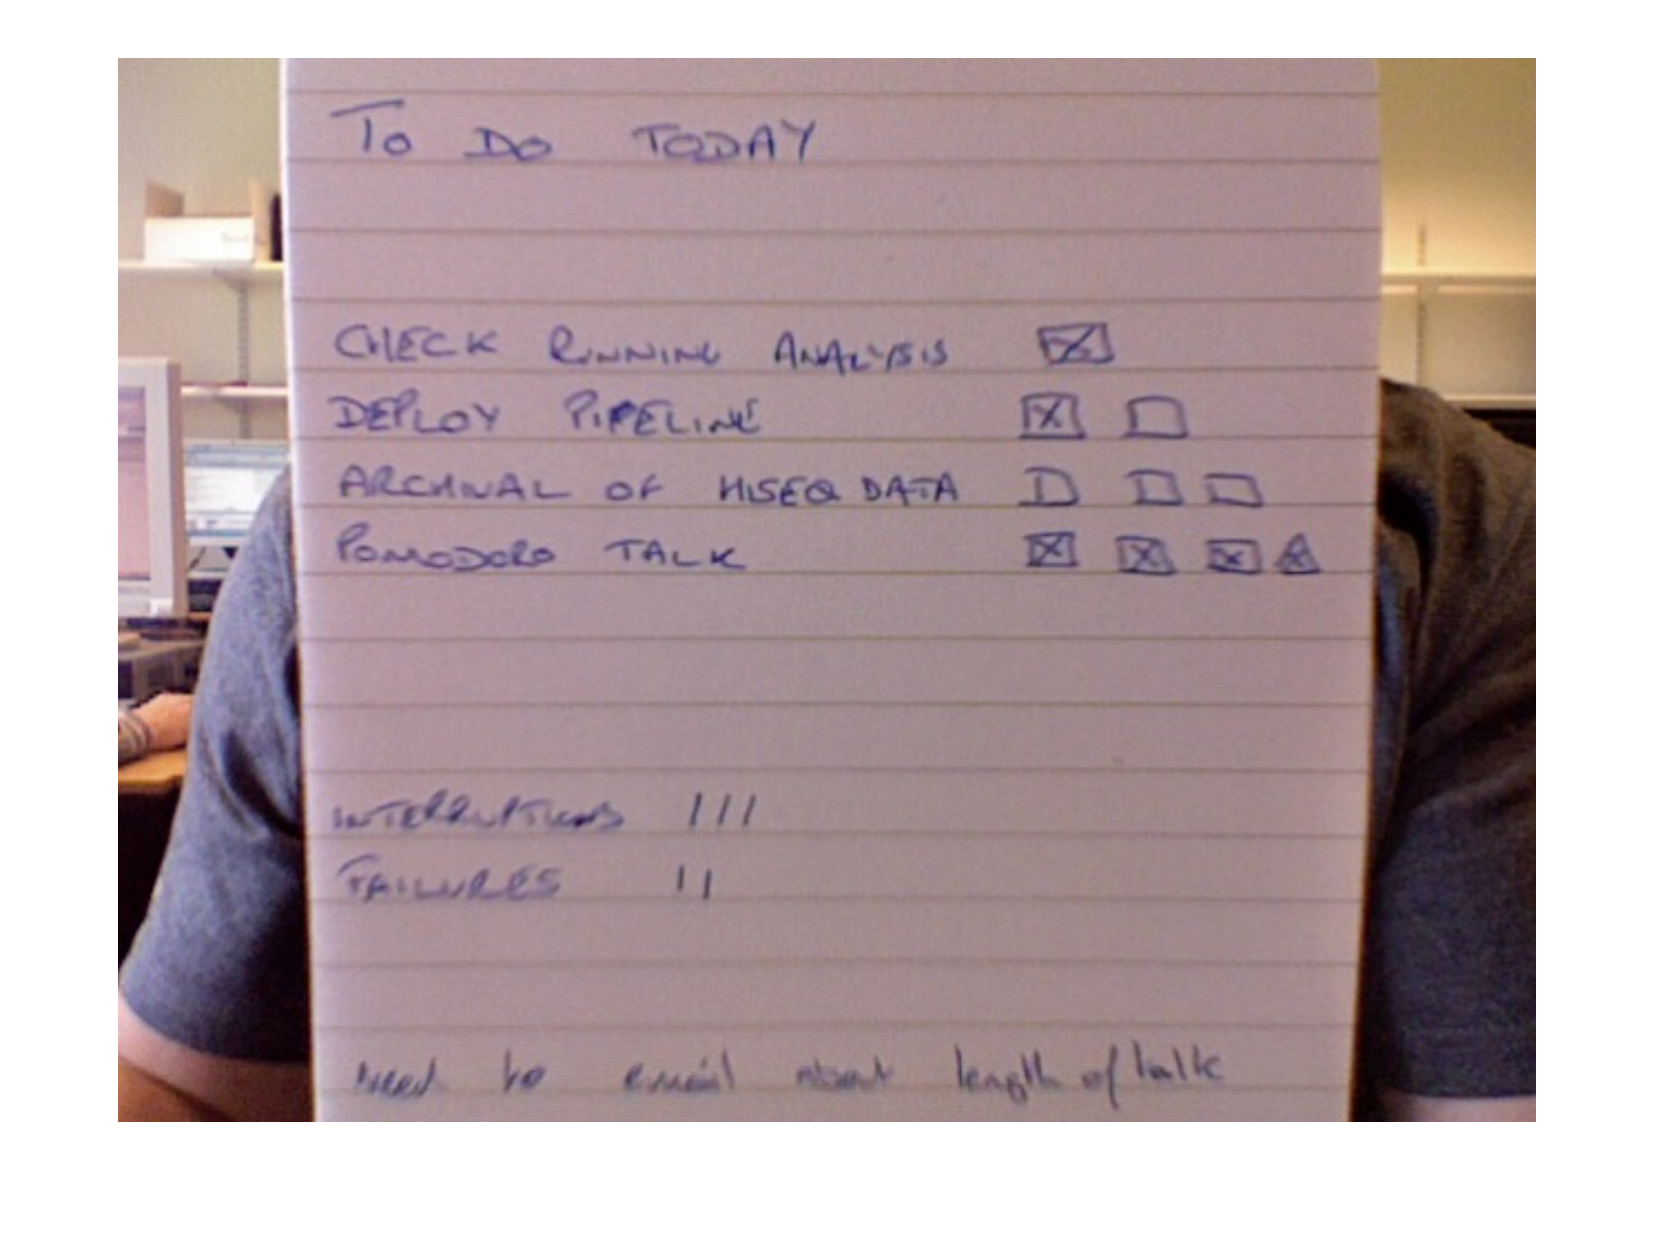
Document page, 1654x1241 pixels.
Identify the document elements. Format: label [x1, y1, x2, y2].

picture [118, 58, 1536, 1123]
